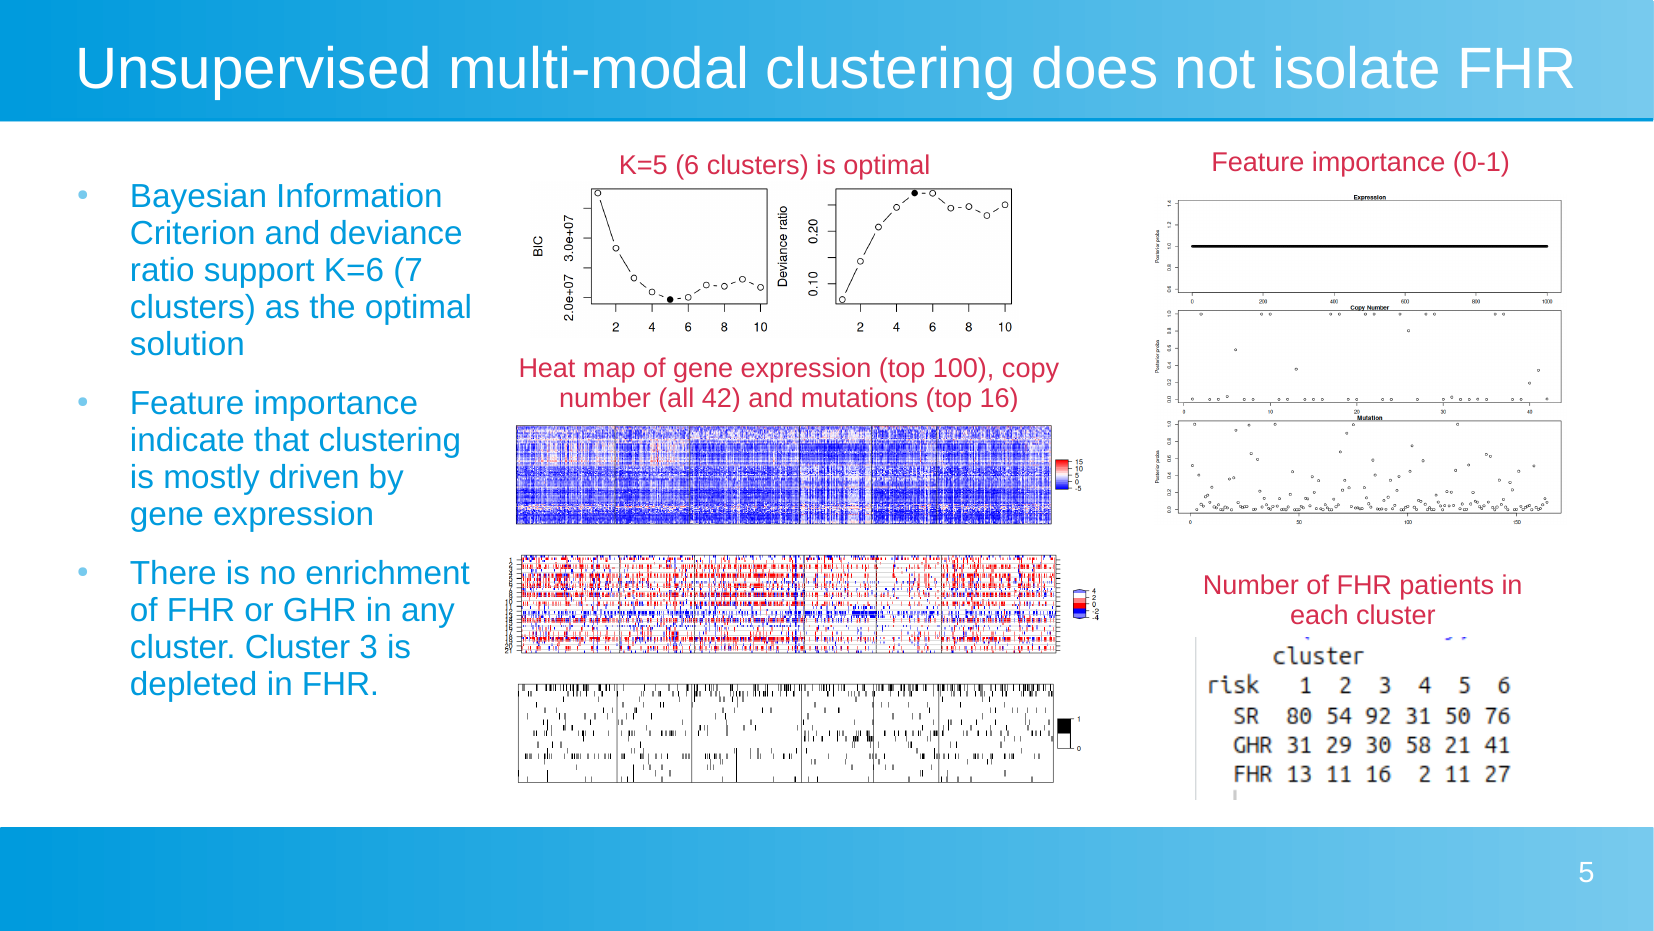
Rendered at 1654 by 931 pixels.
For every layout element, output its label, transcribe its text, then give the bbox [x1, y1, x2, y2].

text_box Number of FHR patients in each cluster [1162, 562, 1563, 638]
picture [501, 412, 1102, 801]
picture [1195, 637, 1538, 800]
picture [1154, 194, 1567, 526]
text_box K=5 (6 clusters) is optimal [499, 142, 1051, 188]
text_box Heat map of gene expression (top 100), copy number (all 42) and mutations (top 16) [499, 345, 1078, 452]
picture [530, 181, 1019, 338]
list Bayesian Information Criterion and deviance ratio support K=6 (7 clusters) as the optimal solution Feature importance indicate that clustering is mostly driven by gene expression There is no enrichment of FHR or GHR in any cluster. Cluster 3 is depleted in FHR. [59, 177, 488, 768]
title Unsupervised multi-modal clustering does not isolate FHR [59, 29, 1595, 108]
text_box Feature importance (0-1) [1154, 139, 1567, 187]
